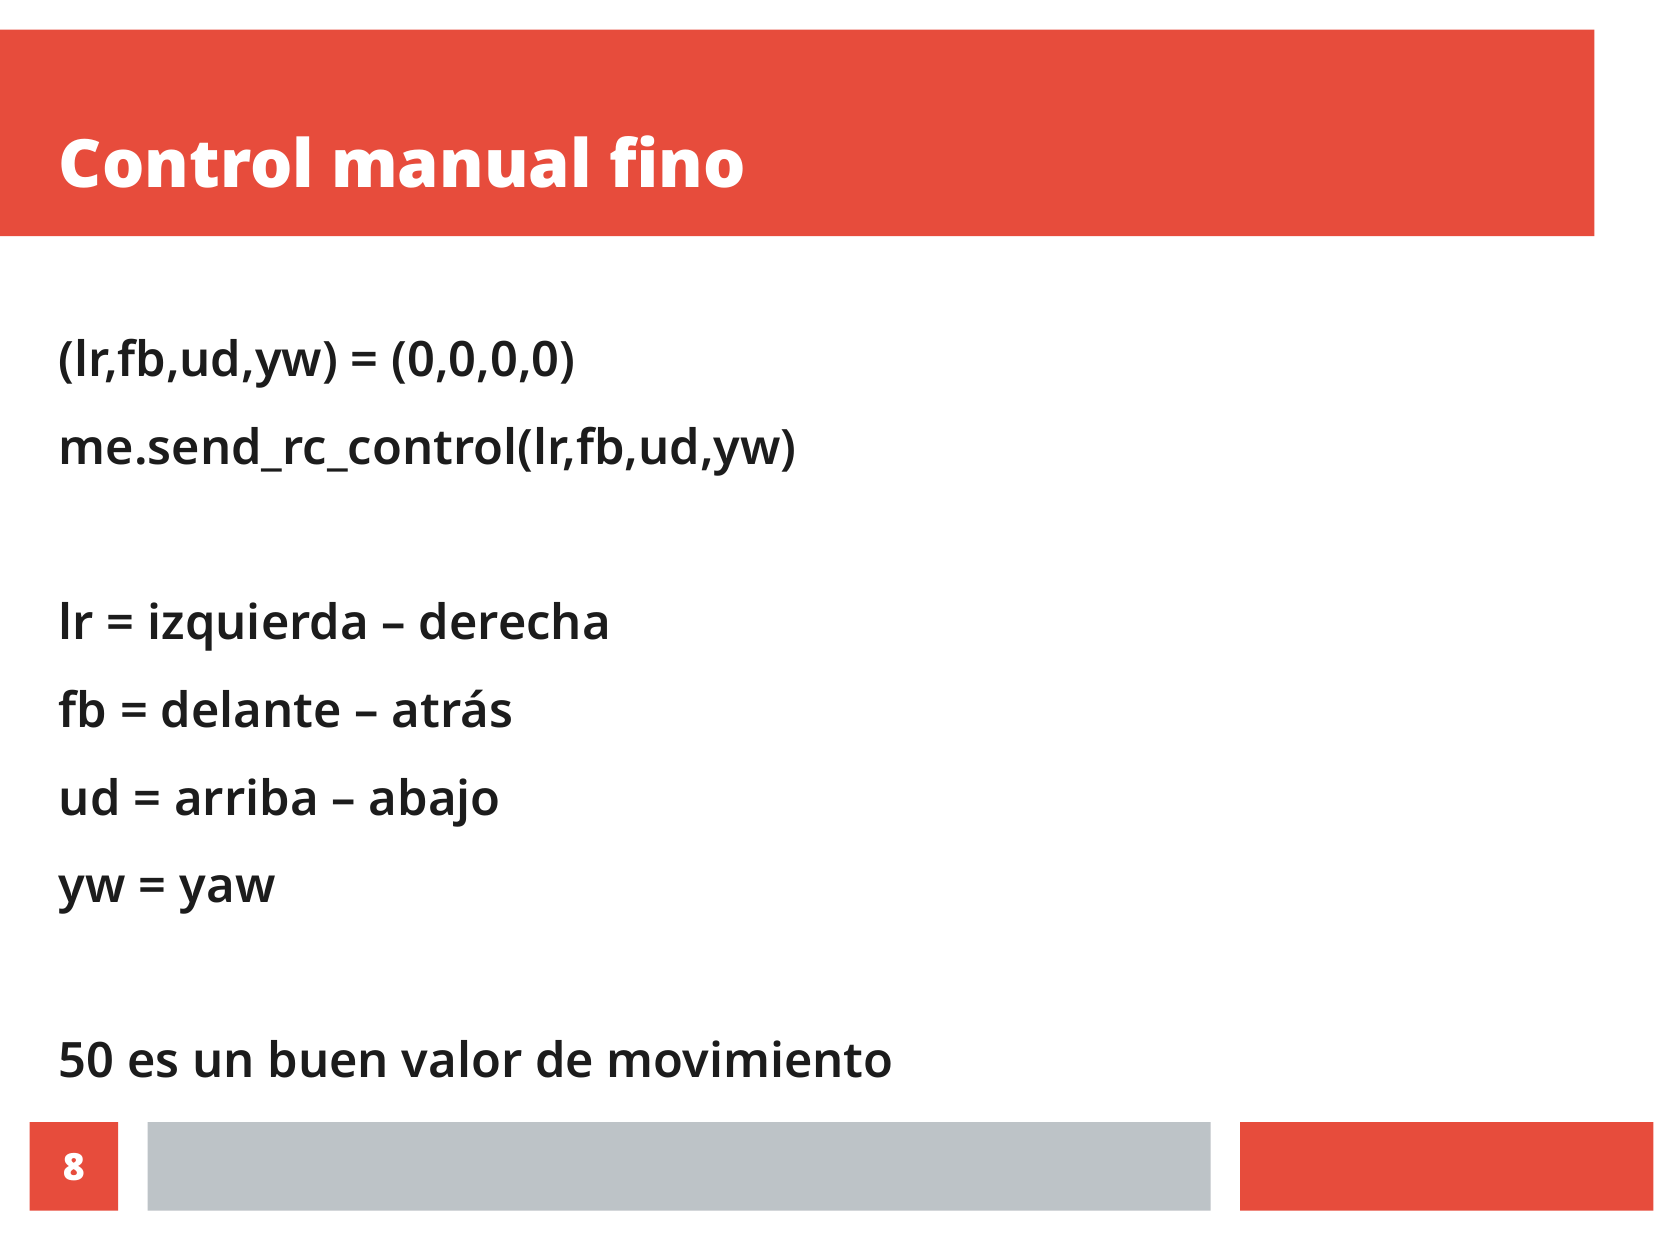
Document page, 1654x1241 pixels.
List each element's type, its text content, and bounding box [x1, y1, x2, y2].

list (lr,fb,ud,yw) = (0,0,0,0) me.send_rc_control(lr,fb,ud,yw) lr = izquierda – derecha fb = delante – atrás ud = arriba – abajo yw = yaw 50 es un buen valor de movimiento [59, 324, 1565, 1093]
title Control manual fino [59, 59, 1595, 207]
